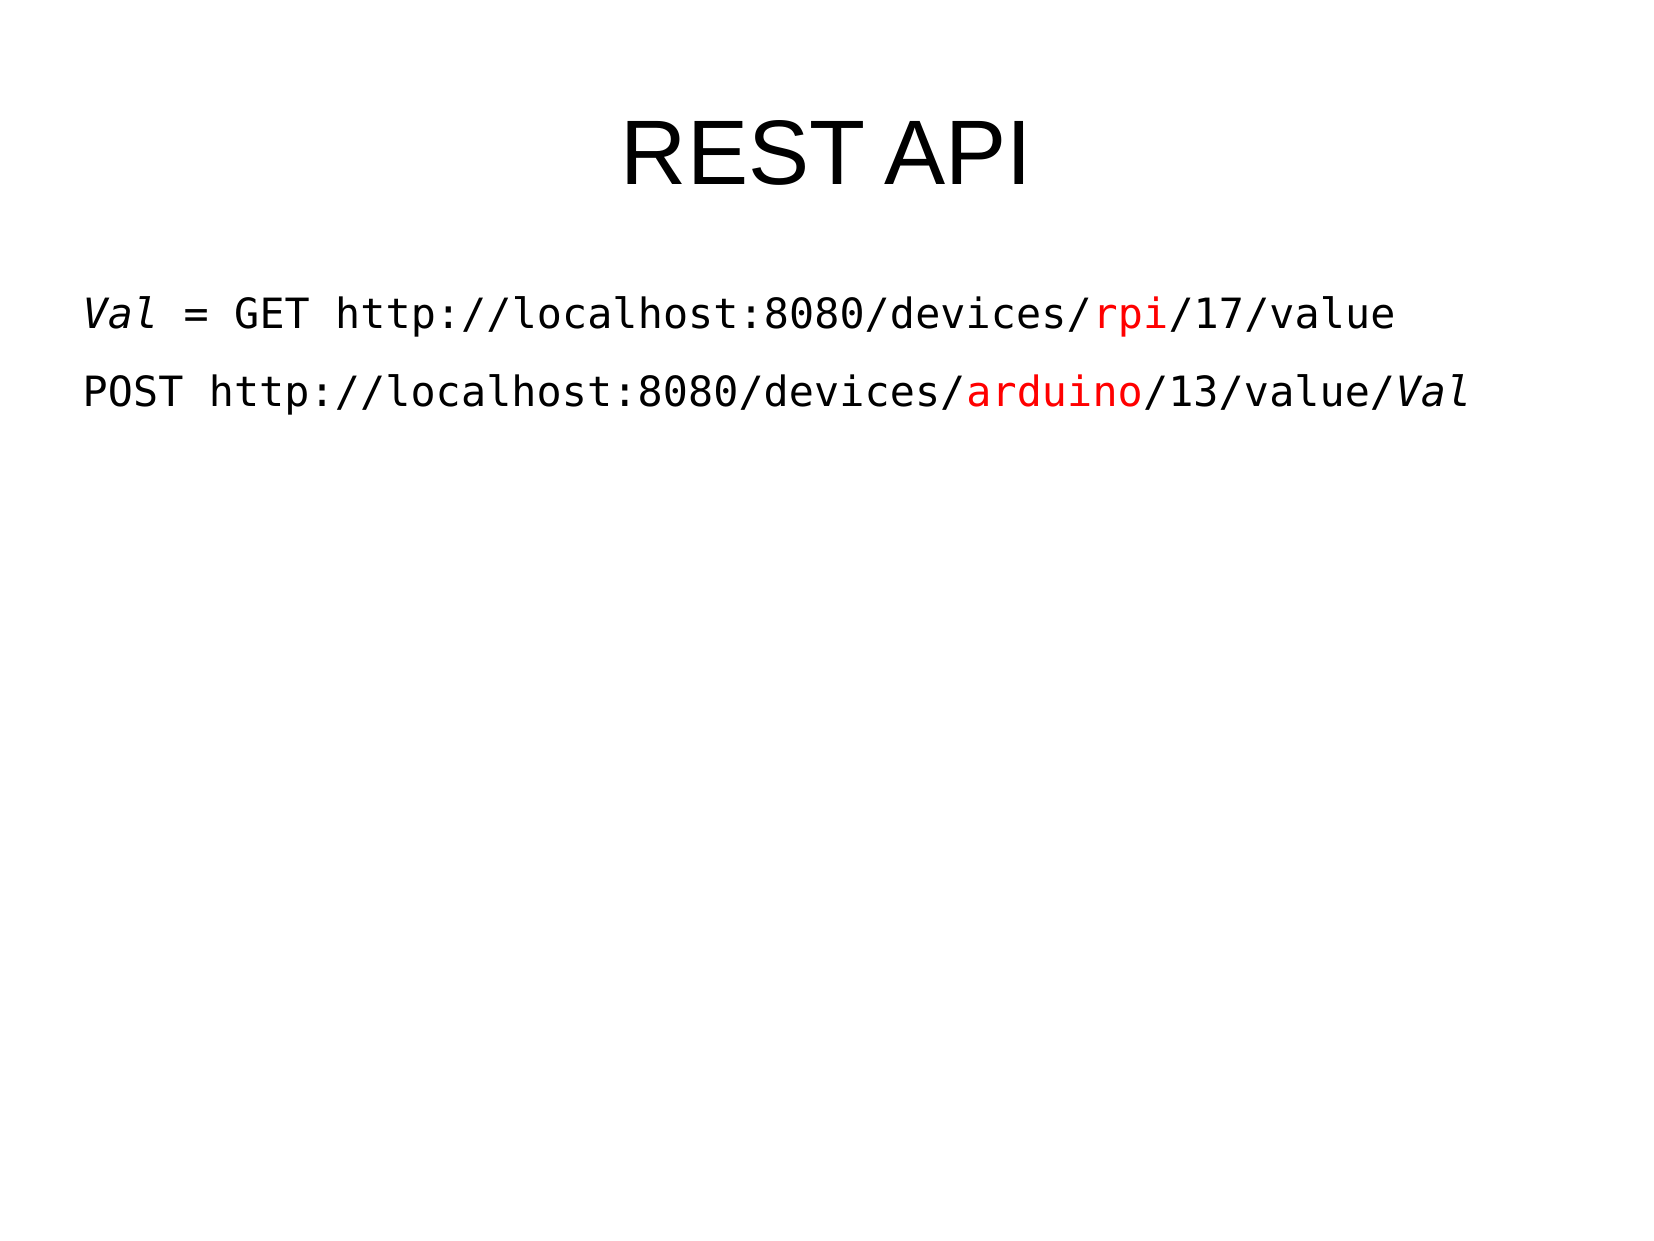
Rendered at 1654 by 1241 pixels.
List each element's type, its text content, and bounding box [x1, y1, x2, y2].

list Val = GET http://localhost:8080/devices/rpi/17/value POST http://localhost:8080/devices/arduino/13/value/Val [82, 290, 1571, 1010]
title REST API [82, 49, 1571, 257]
